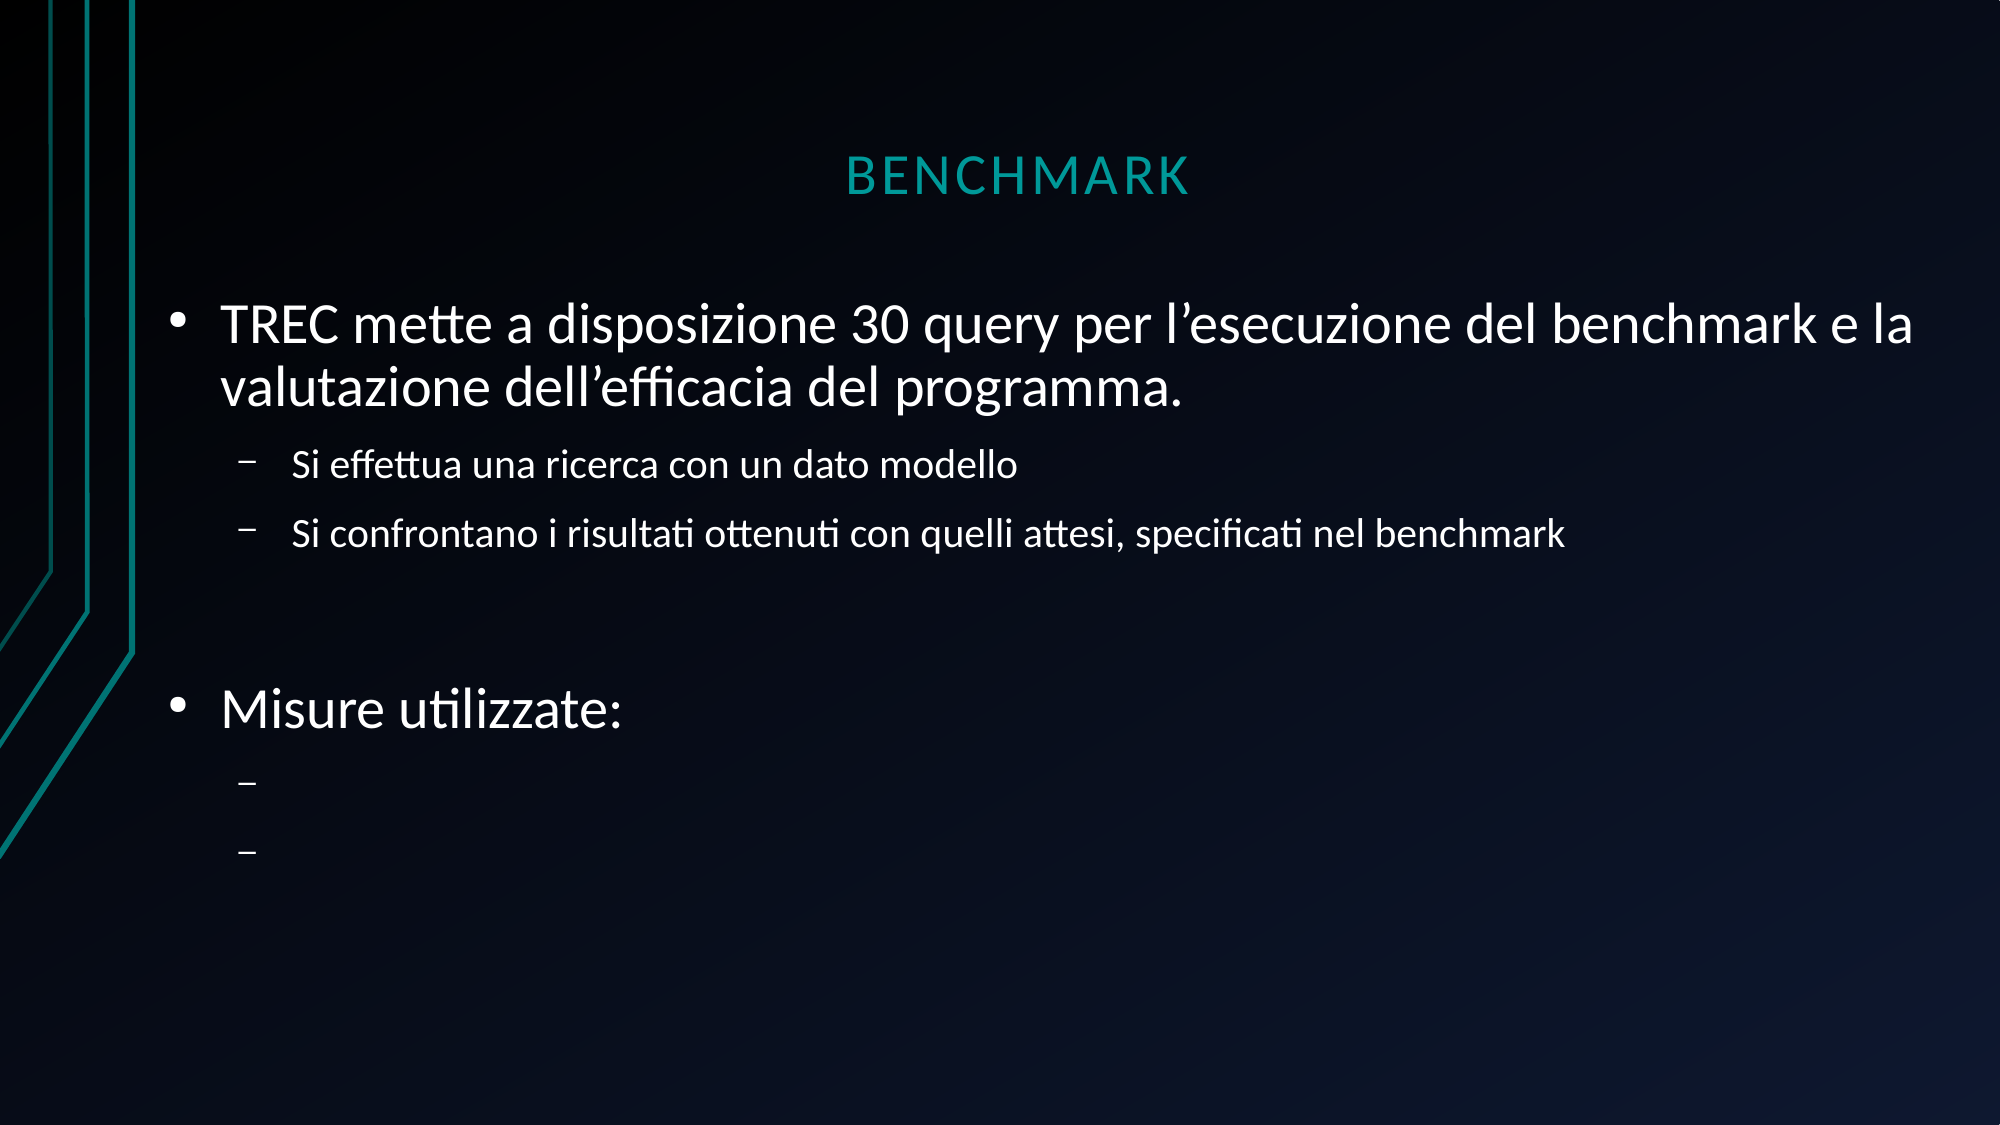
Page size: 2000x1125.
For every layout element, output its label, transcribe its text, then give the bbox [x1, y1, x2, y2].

list Benchmark [35, 118, 2000, 217]
list TREC mette a disposizione 30 query per l’esecuzione del benchmark e la valutazione dell’efficacia del programma. Si effettua una ricerca con un dato modello Si confrontano i risultati ottenuti con quelli attesi, specificati nel benchmark Misure utilizzate: [129, 283, 1973, 1063]
